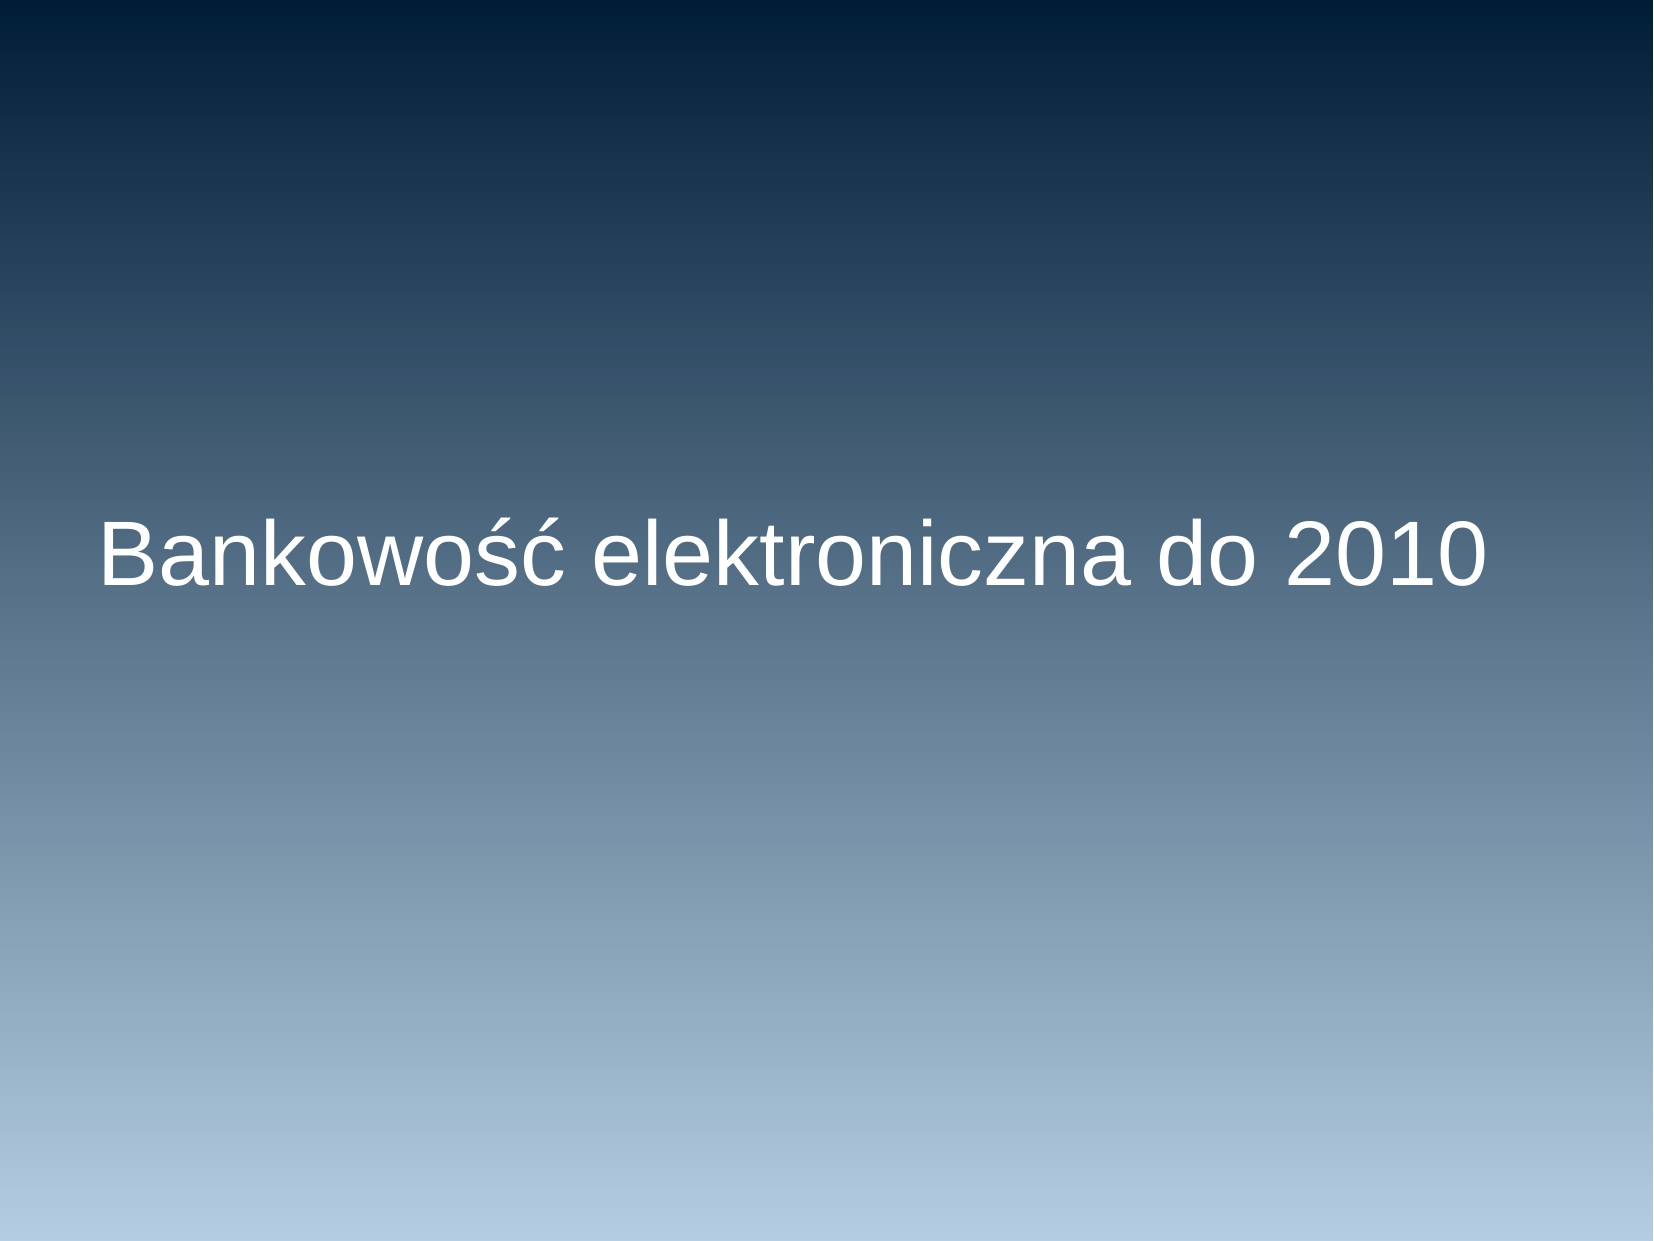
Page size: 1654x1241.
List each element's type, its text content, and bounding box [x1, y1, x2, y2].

title Bankowość elektroniczna do 2010 [49, 450, 1538, 658]
